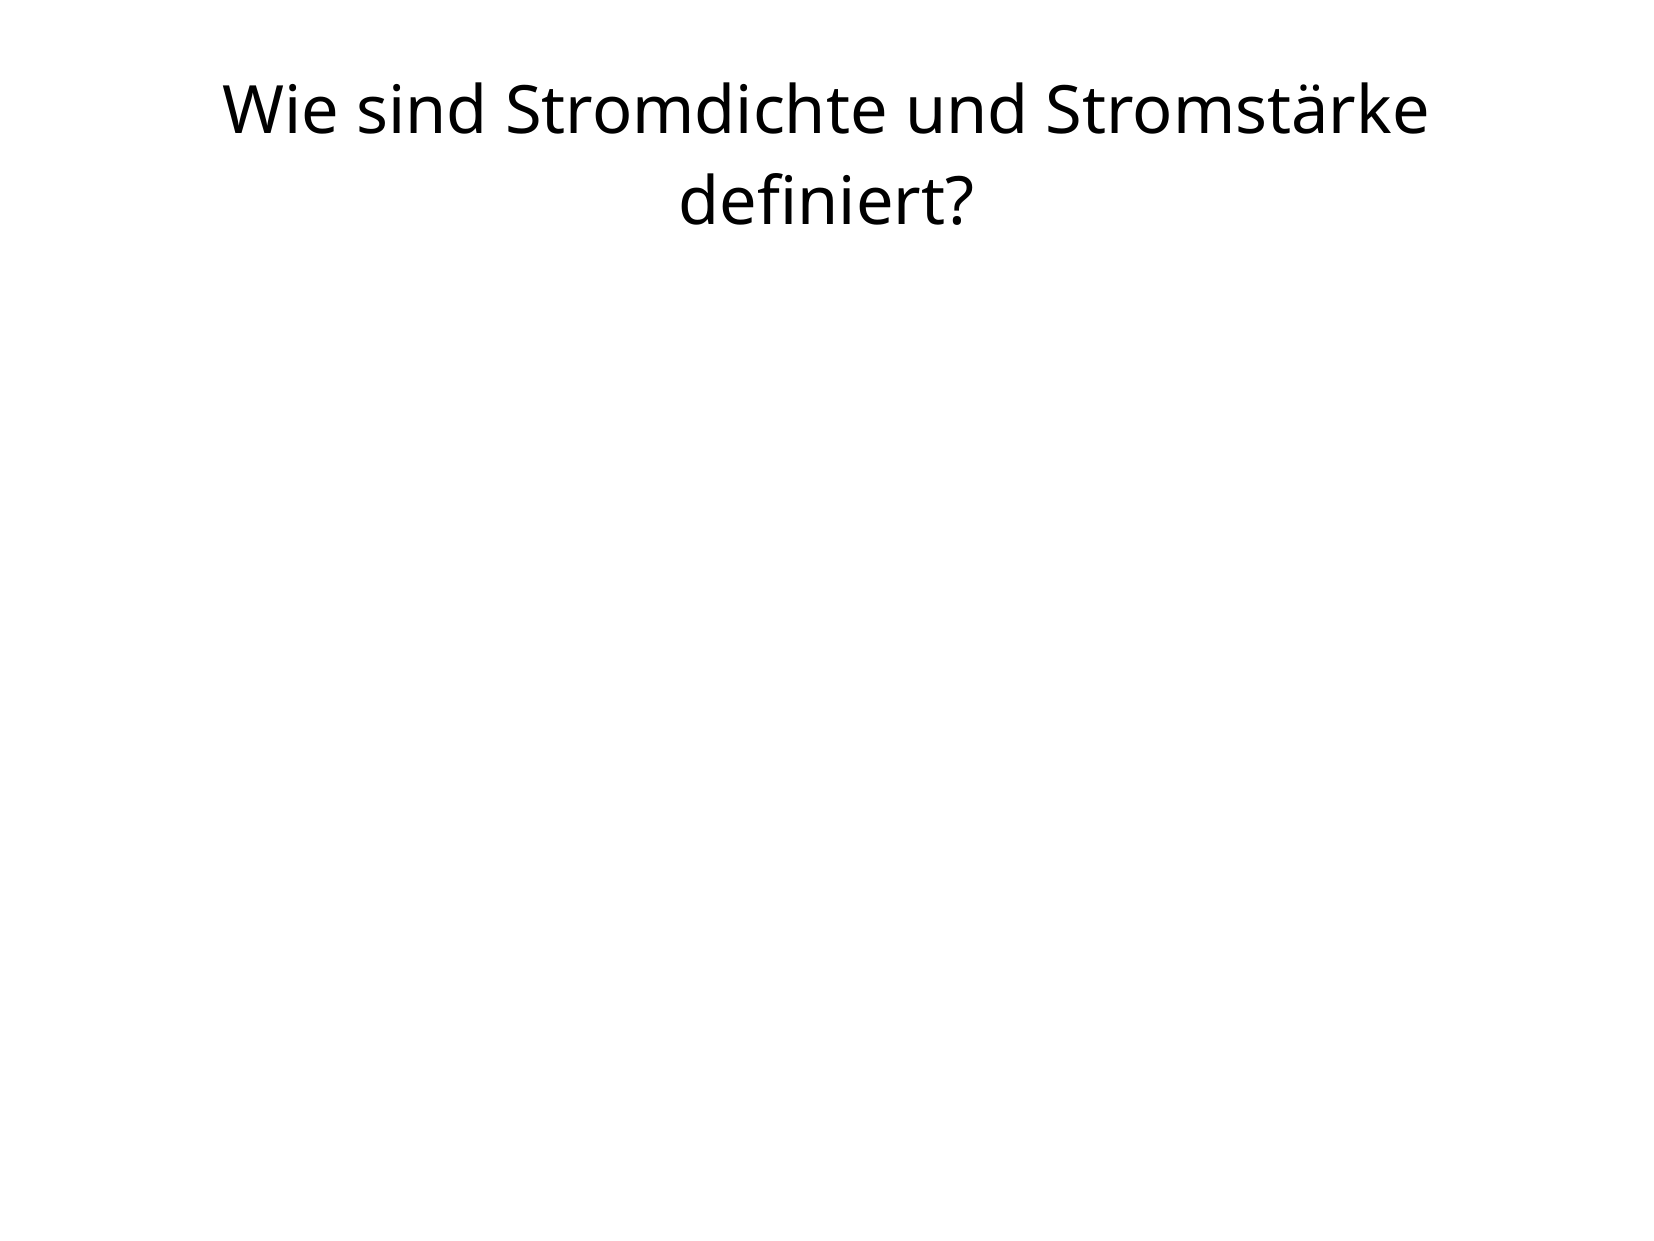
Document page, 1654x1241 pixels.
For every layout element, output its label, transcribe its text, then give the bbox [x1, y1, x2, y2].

title Wie sind Stromdichte und Stromstärke definiert? [82, 49, 1571, 257]
